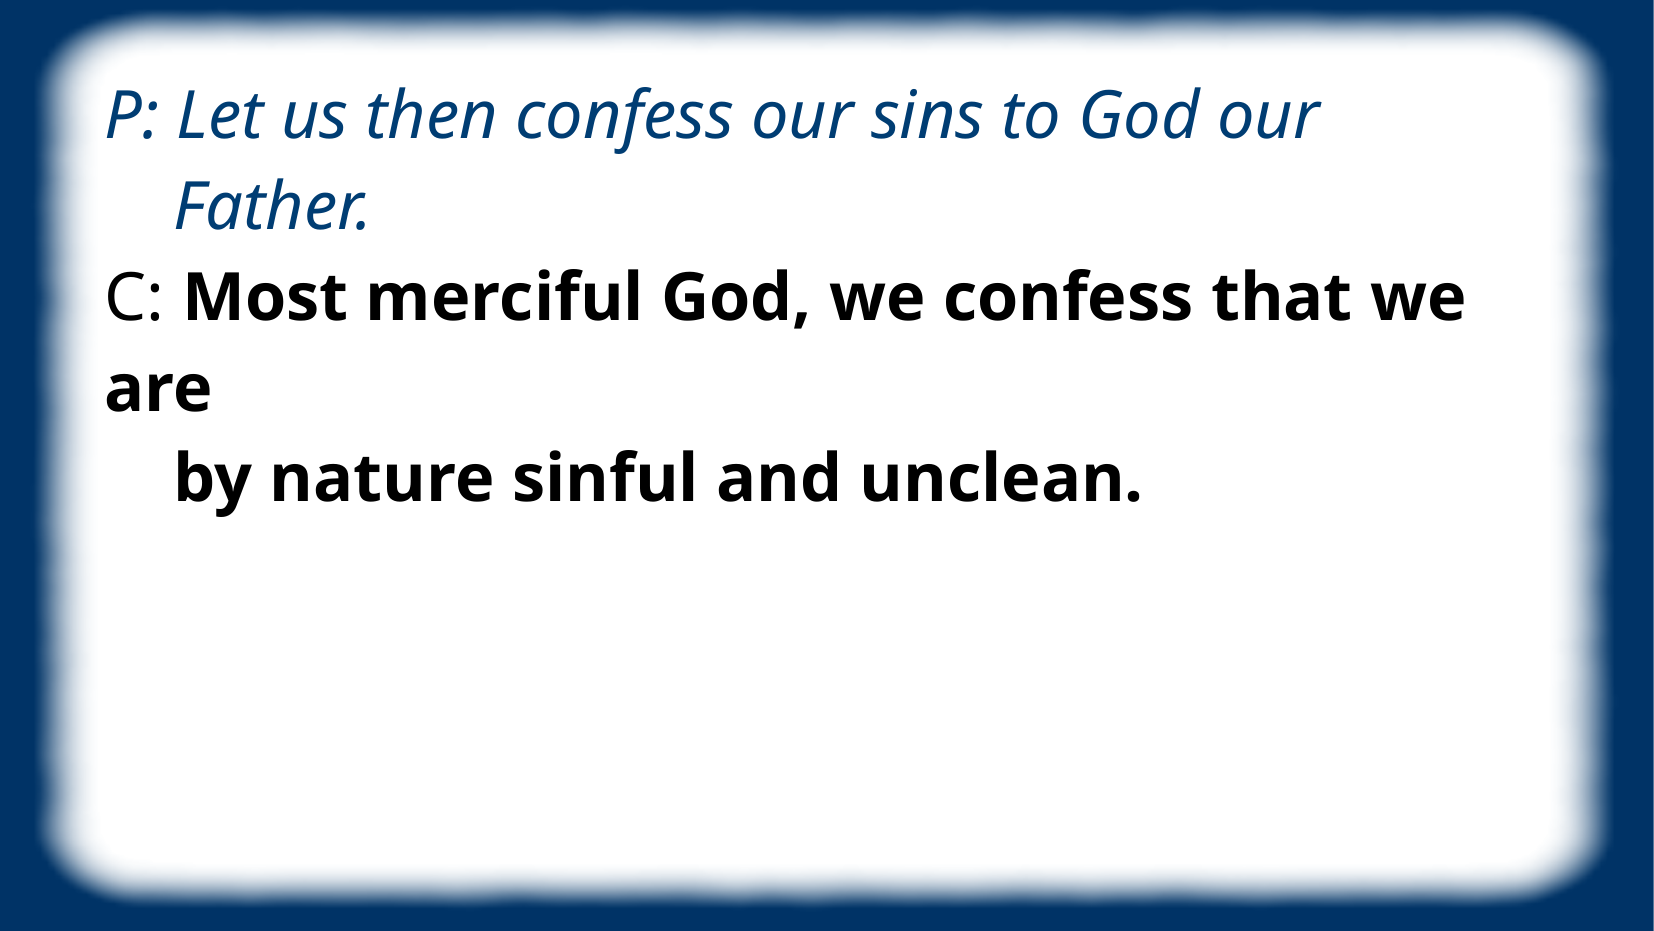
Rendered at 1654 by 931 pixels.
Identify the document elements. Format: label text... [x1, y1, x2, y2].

text_box P: Let us then confess our sins to God our Father. C: Most merciful God, we confess that we are by nature sinful and unclean. [90, 60, 1561, 466]
picture [0, 0, 1654, 931]
